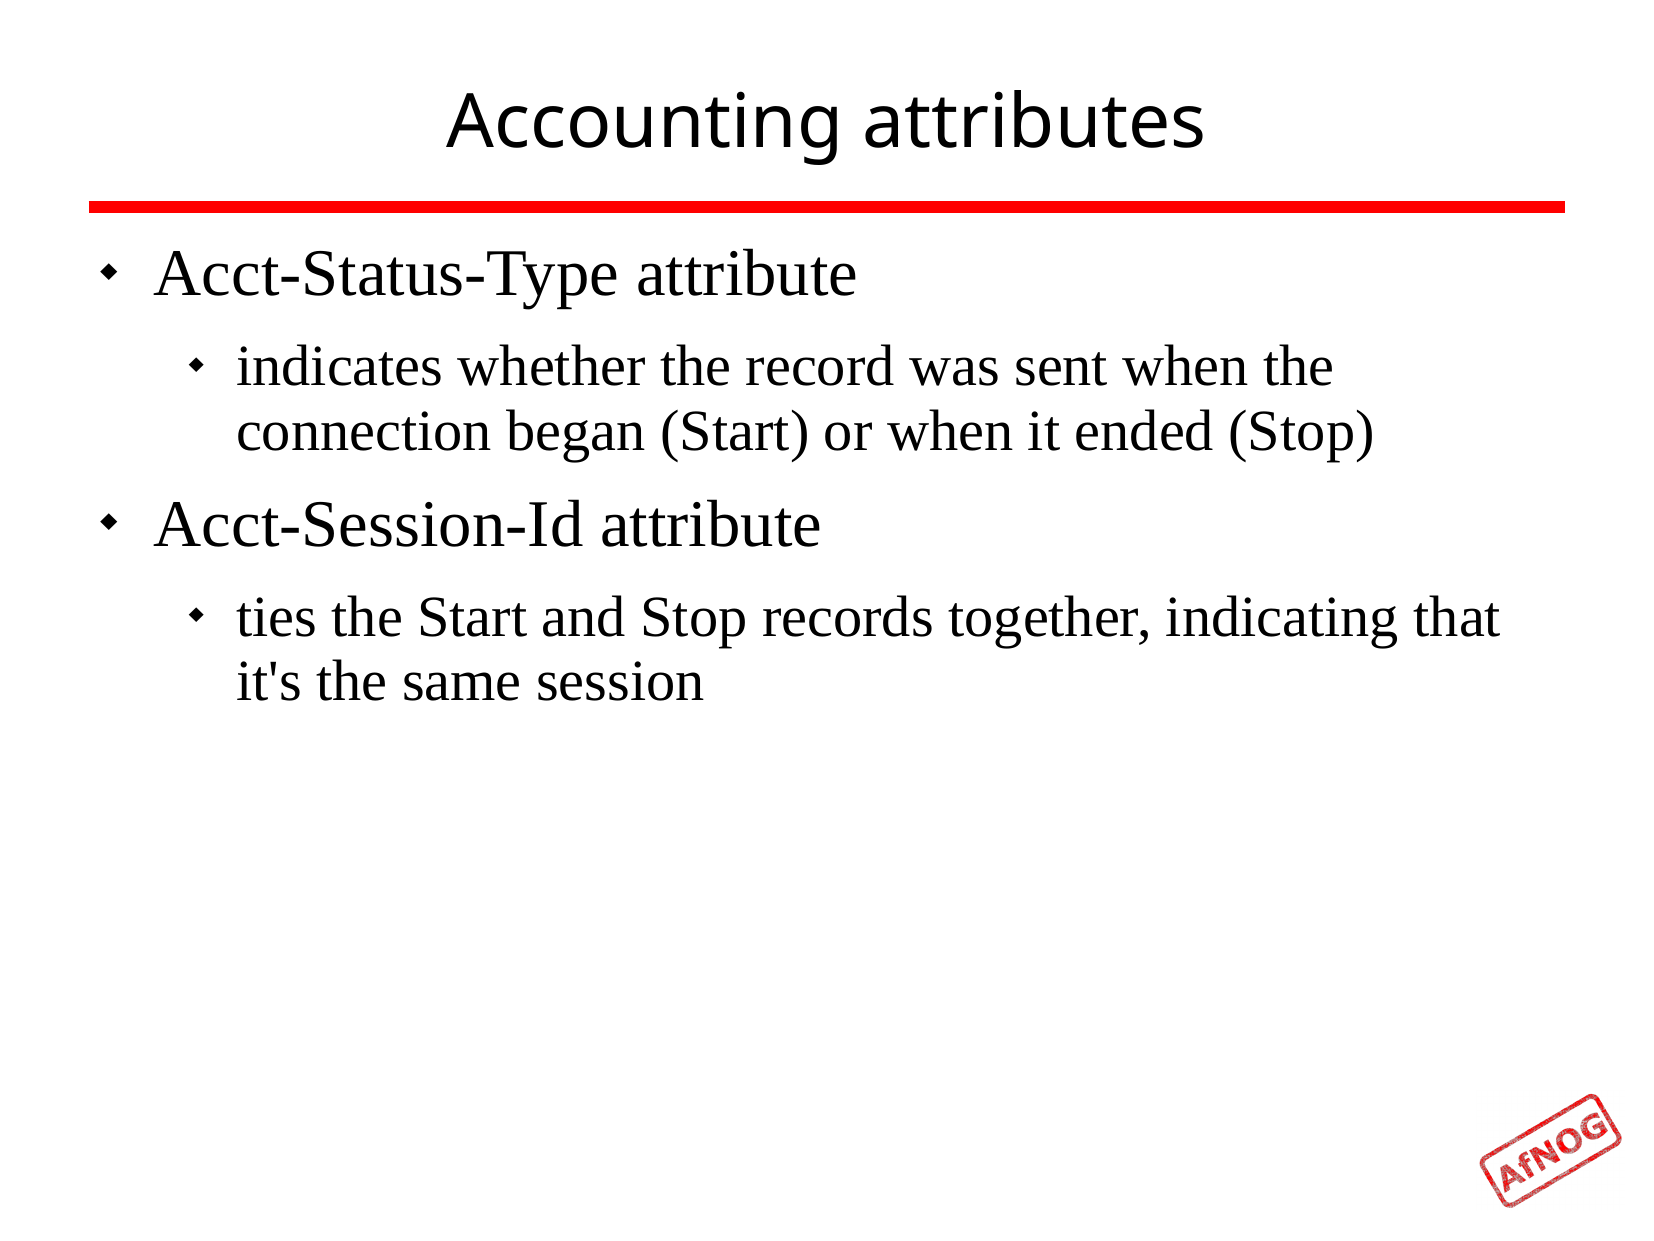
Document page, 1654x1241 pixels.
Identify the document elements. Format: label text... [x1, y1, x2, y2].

list Acct-Status-Type attribute indicates whether the record was sent when the connection began (Start) or when it ended (Stop) Acct-Session-Id attribute ties the Start and Stop records together, indicating that it's the same session [82, 236, 1571, 1123]
title Accounting attributes [82, 29, 1571, 207]
picture [1476, 1090, 1625, 1211]
